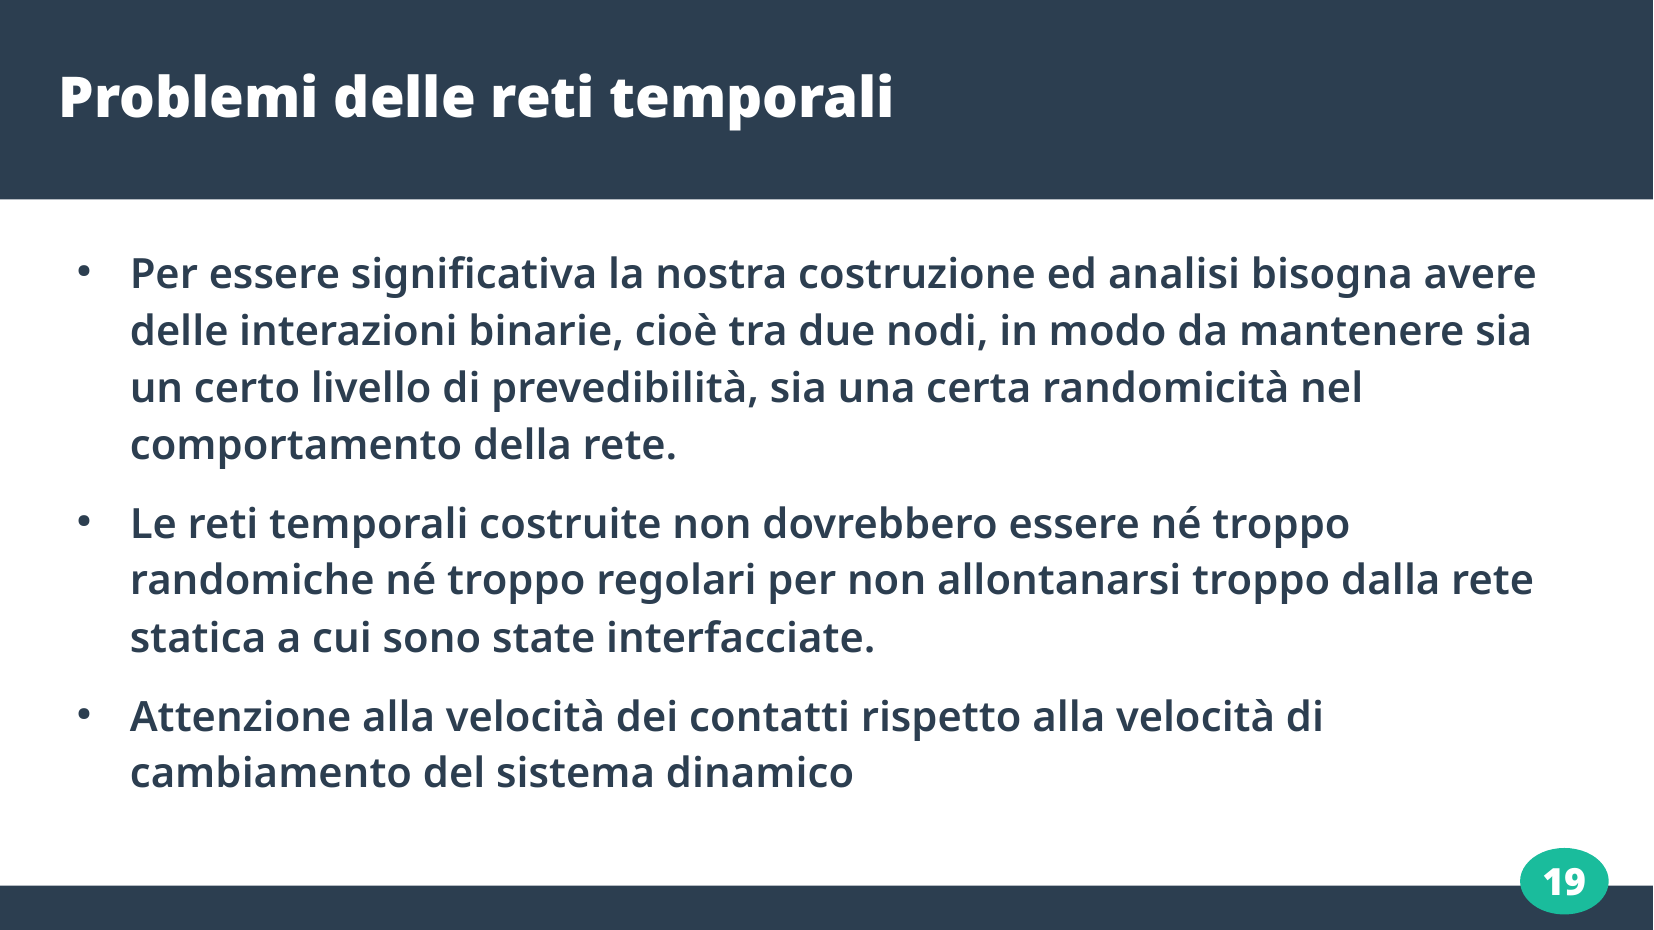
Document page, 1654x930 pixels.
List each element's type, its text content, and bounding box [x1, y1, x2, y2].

list Per essere significativa la nostra costruzione ed analisi bisogna avere delle interazioni binarie, cioè tra due nodi, in modo da mantenere sia un certo livello di prevedibilità, sia una certa randomicità nel comportamento della rete. Le reti temporali costruite non dovrebbero essere né troppo randomiche né troppo regolari per non allontanarsi troppo dalla rete statica a cui sono state interfacciate. Attenzione alla velocità dei contatti rispetto alla velocità di cambiamento del sistema dinamico [58, 243, 1594, 864]
title Problemi delle reti temporali [58, 36, 1594, 155]
